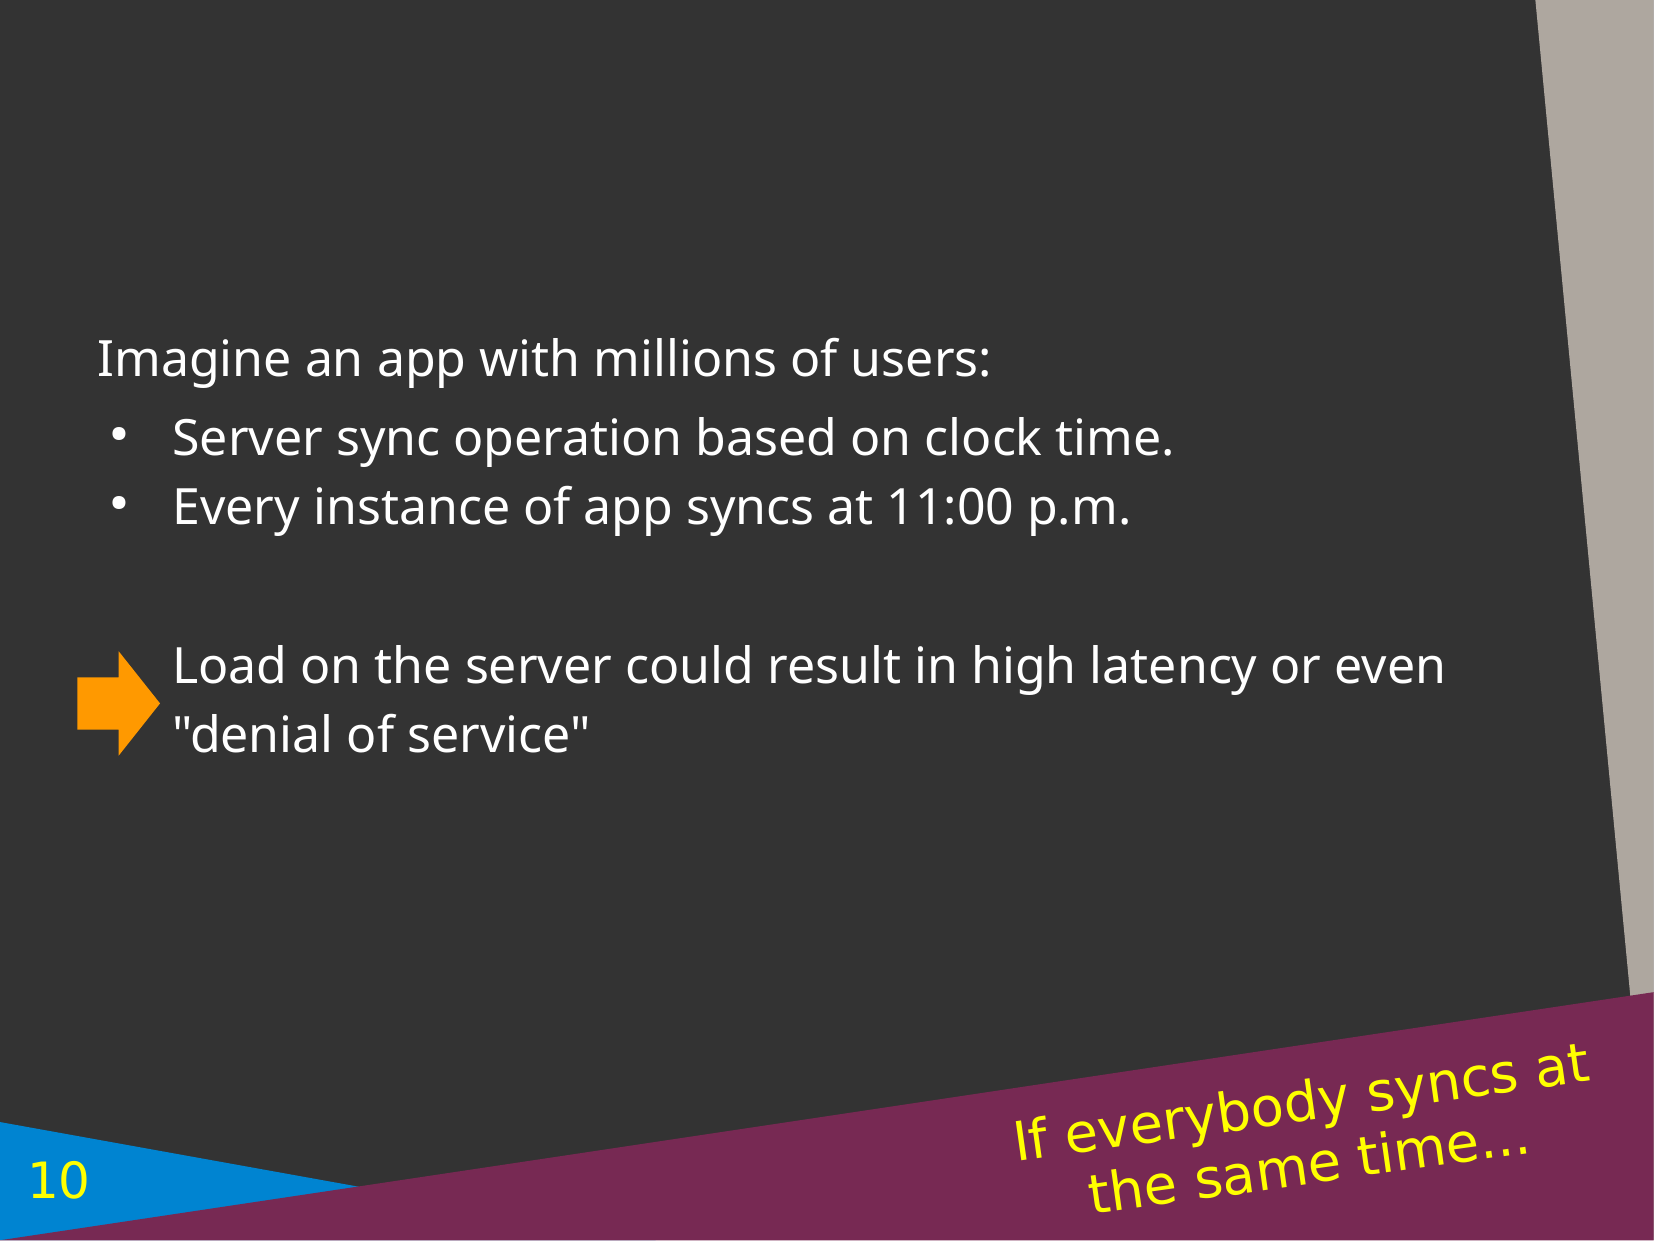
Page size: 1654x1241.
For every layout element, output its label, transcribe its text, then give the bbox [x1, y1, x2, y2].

text_box Imagine an app with millions of users: Server sync operation based on clock time. Every instance of app syncs at 11:00 p.m. Load on the server could result in high latency or even "denial of service" [82, 302, 1481, 863]
title If everybody syncs at the same time... [956, 995, 1654, 1241]
text_box [77, 651, 161, 756]
